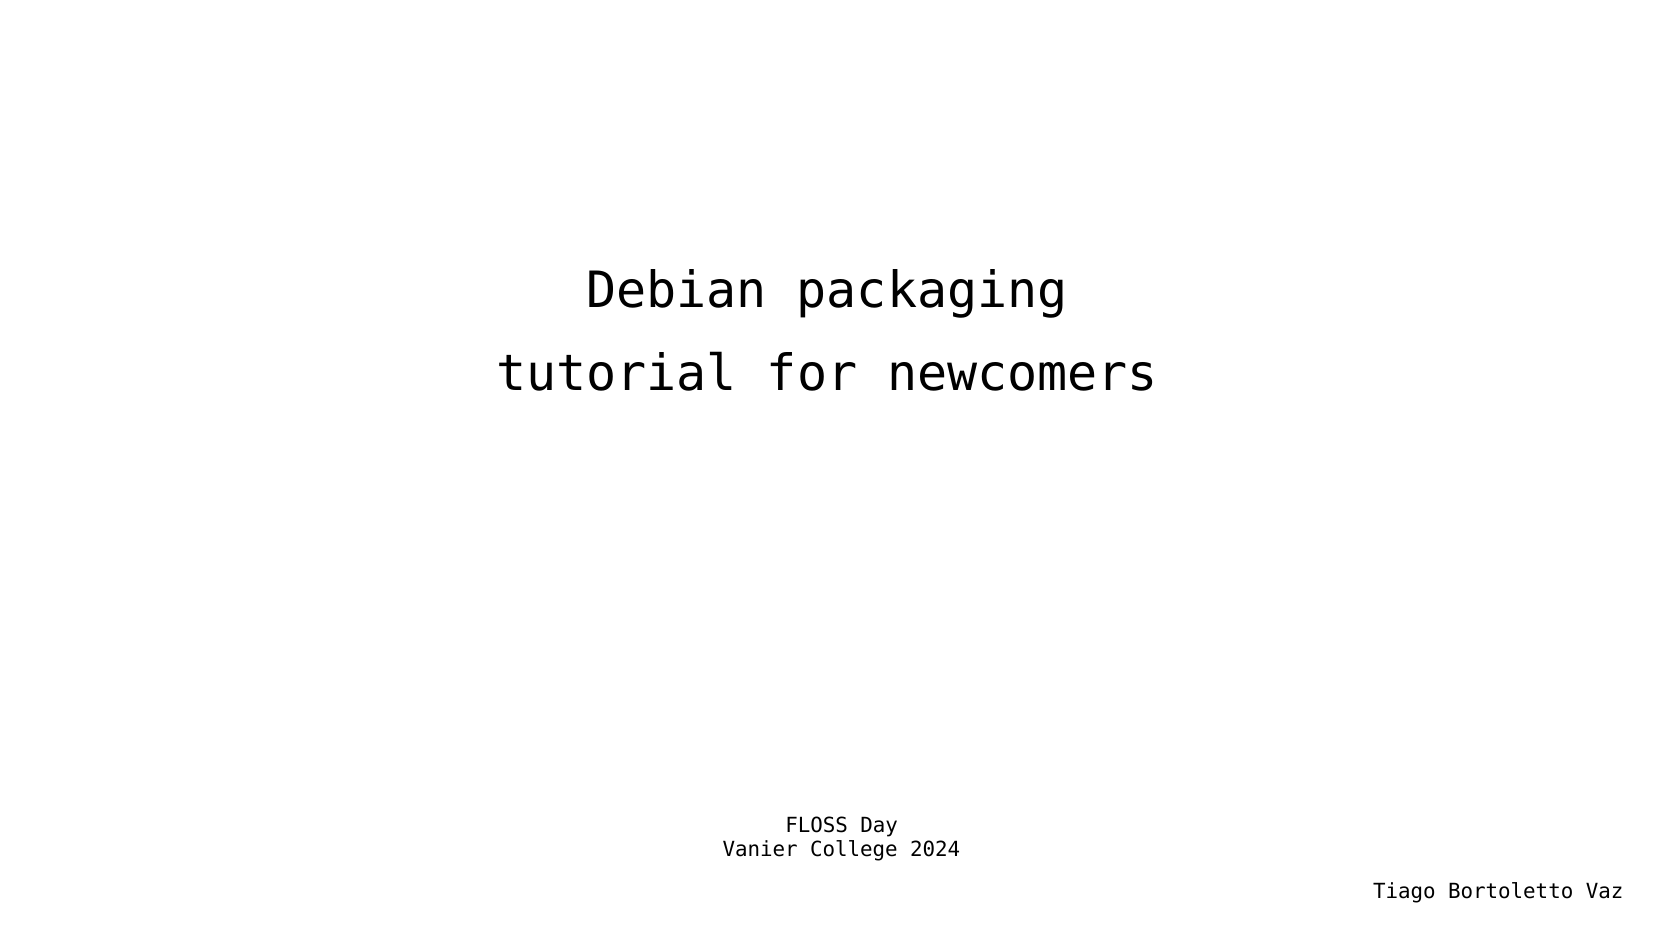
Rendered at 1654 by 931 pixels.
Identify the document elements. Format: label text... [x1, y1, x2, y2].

subtitle Debian packaging tutorial for newcomers [82, 124, 1571, 686]
text_box FLOSS Day Vanier College 2024 [649, 781, 1034, 918]
text_box Tiago Bortoletto Vaz [1358, 872, 1654, 916]
